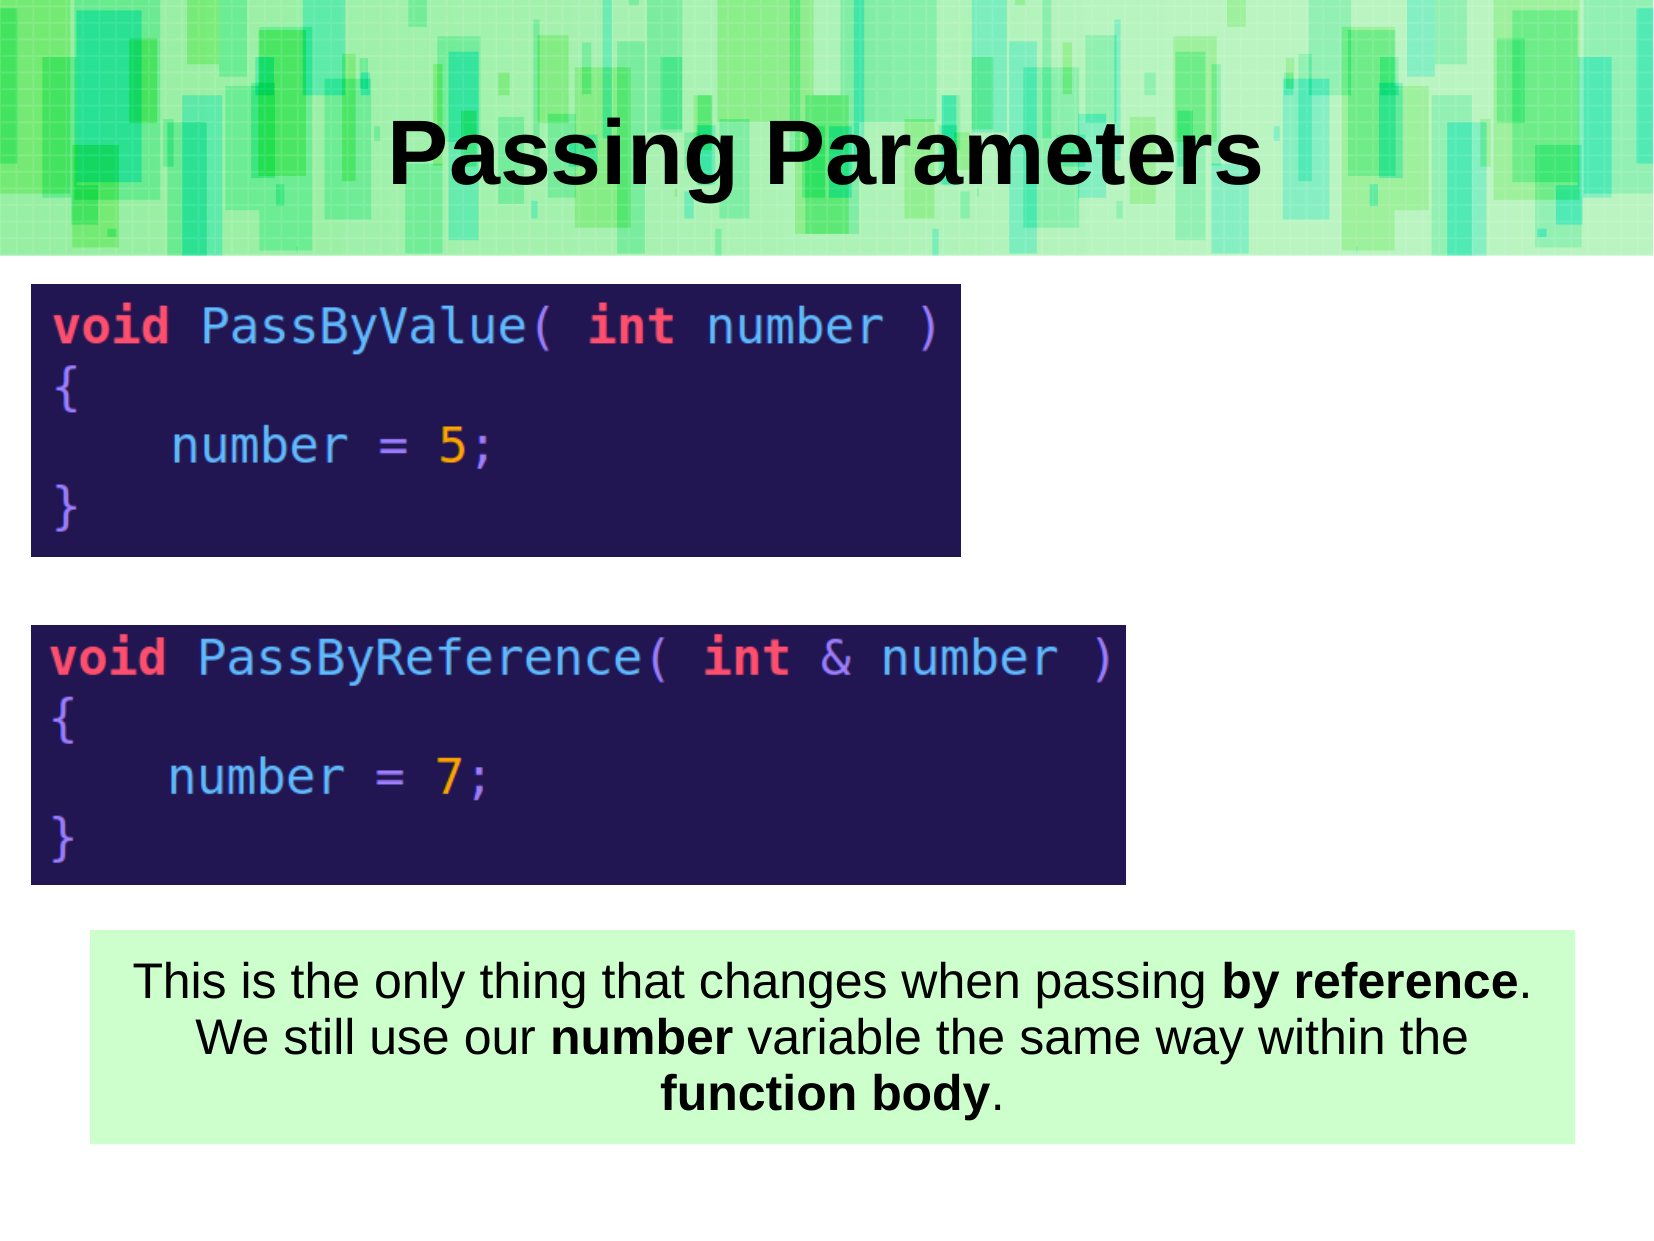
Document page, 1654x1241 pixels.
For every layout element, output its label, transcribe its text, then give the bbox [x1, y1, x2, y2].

text_box This is the only thing that changes when passing by reference. We still use our number variable the same way within the function body. [90, 930, 1576, 1145]
title Passing Parameters [82, 49, 1571, 257]
picture [0, 0, 1654, 1241]
